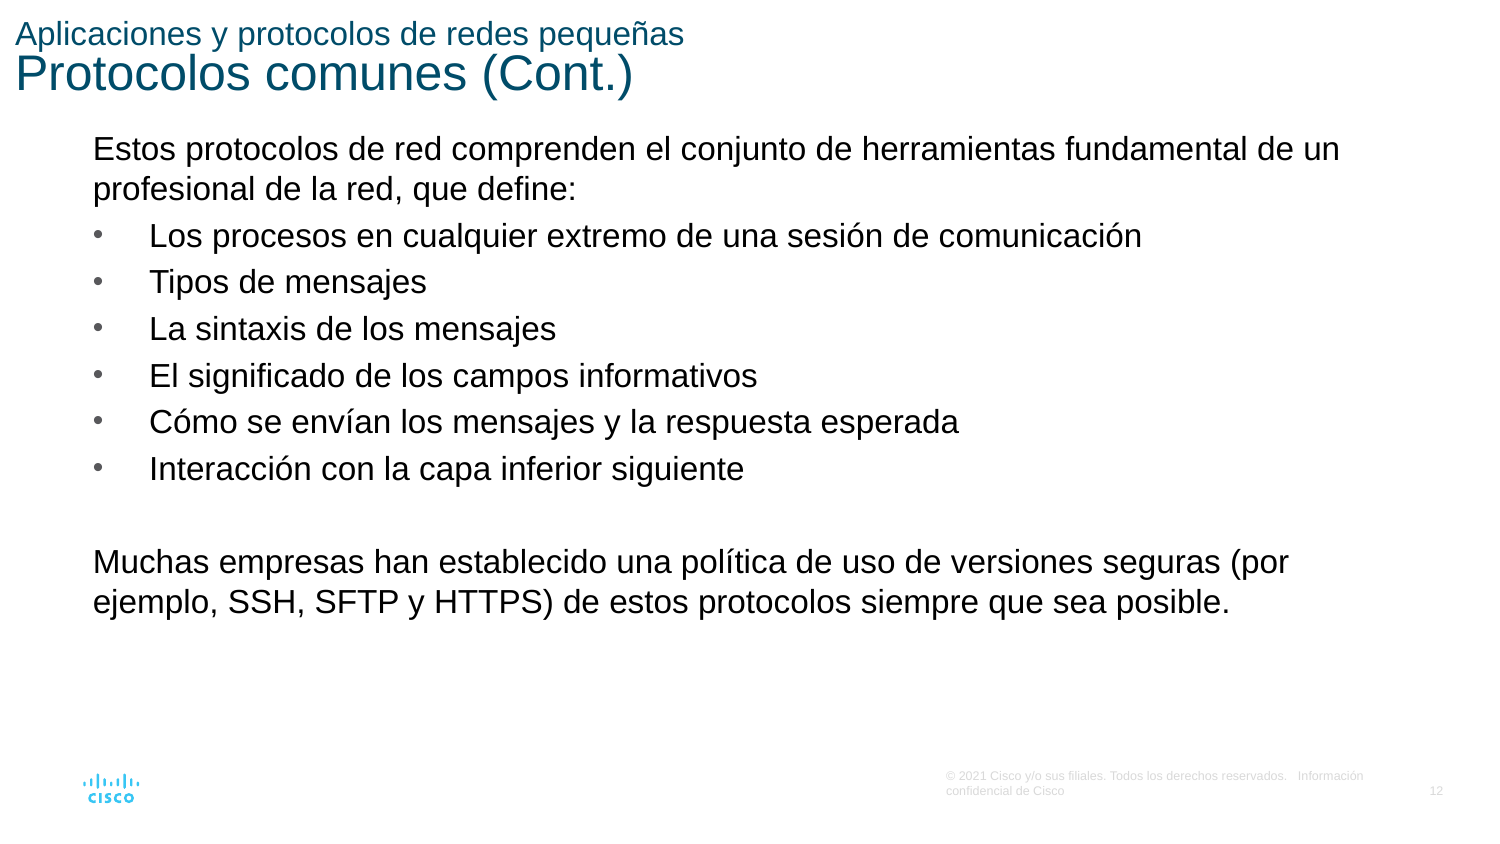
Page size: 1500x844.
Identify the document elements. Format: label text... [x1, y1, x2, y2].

title Aplicaciones y protocolos de redes pequeñas Protocolos comunes (Cont.) [0, 0, 1369, 121]
list Estos protocolos de red comprenden el conjunto de herramientas fundamental de un profesional de la red, que define: Los procesos en cualquier extremo de una sesión de comunicación Tipos de mensajes La sintaxis de los mensajes El significado de los campos informativos Cómo se envían los mensajes y la respuesta esperada Interacción con la capa inferior siguiente Muchas empresas han establecido una política de uso de versiones seguras (por ejemplo, SSH, SFTP y HTTPS) de estos protocolos siempre que sea posible. [77, 120, 1437, 726]
